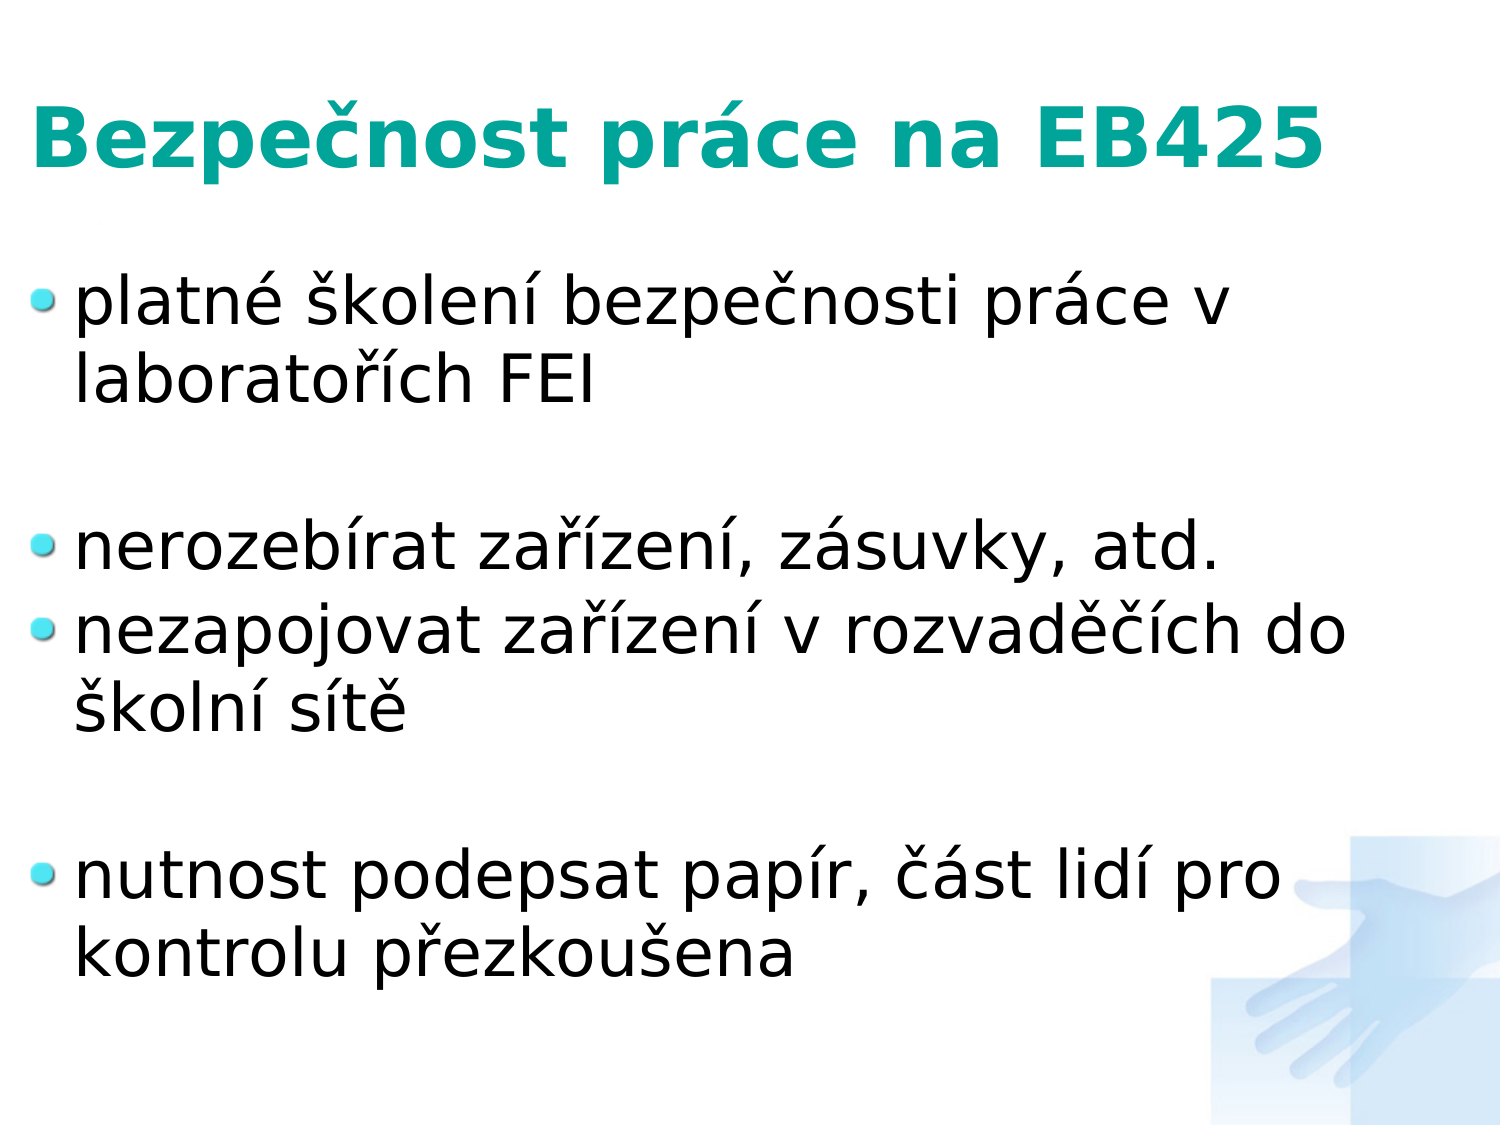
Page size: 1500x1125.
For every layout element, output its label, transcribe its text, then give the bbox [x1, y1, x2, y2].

title Bezpečnost práce na EB425 [29, 21, 1477, 257]
list platné školení bezpečnosti práce v laboratořích FEI nerozebírat zařízení, zásuvky, atd. nezapojovat zařízení v rozvaděčích do školní sítě nutnost podepsat papír, část lidí pro kontrolu přezkoušena [29, 262, 1477, 1093]
picture [0, 0, 1500, 1125]
